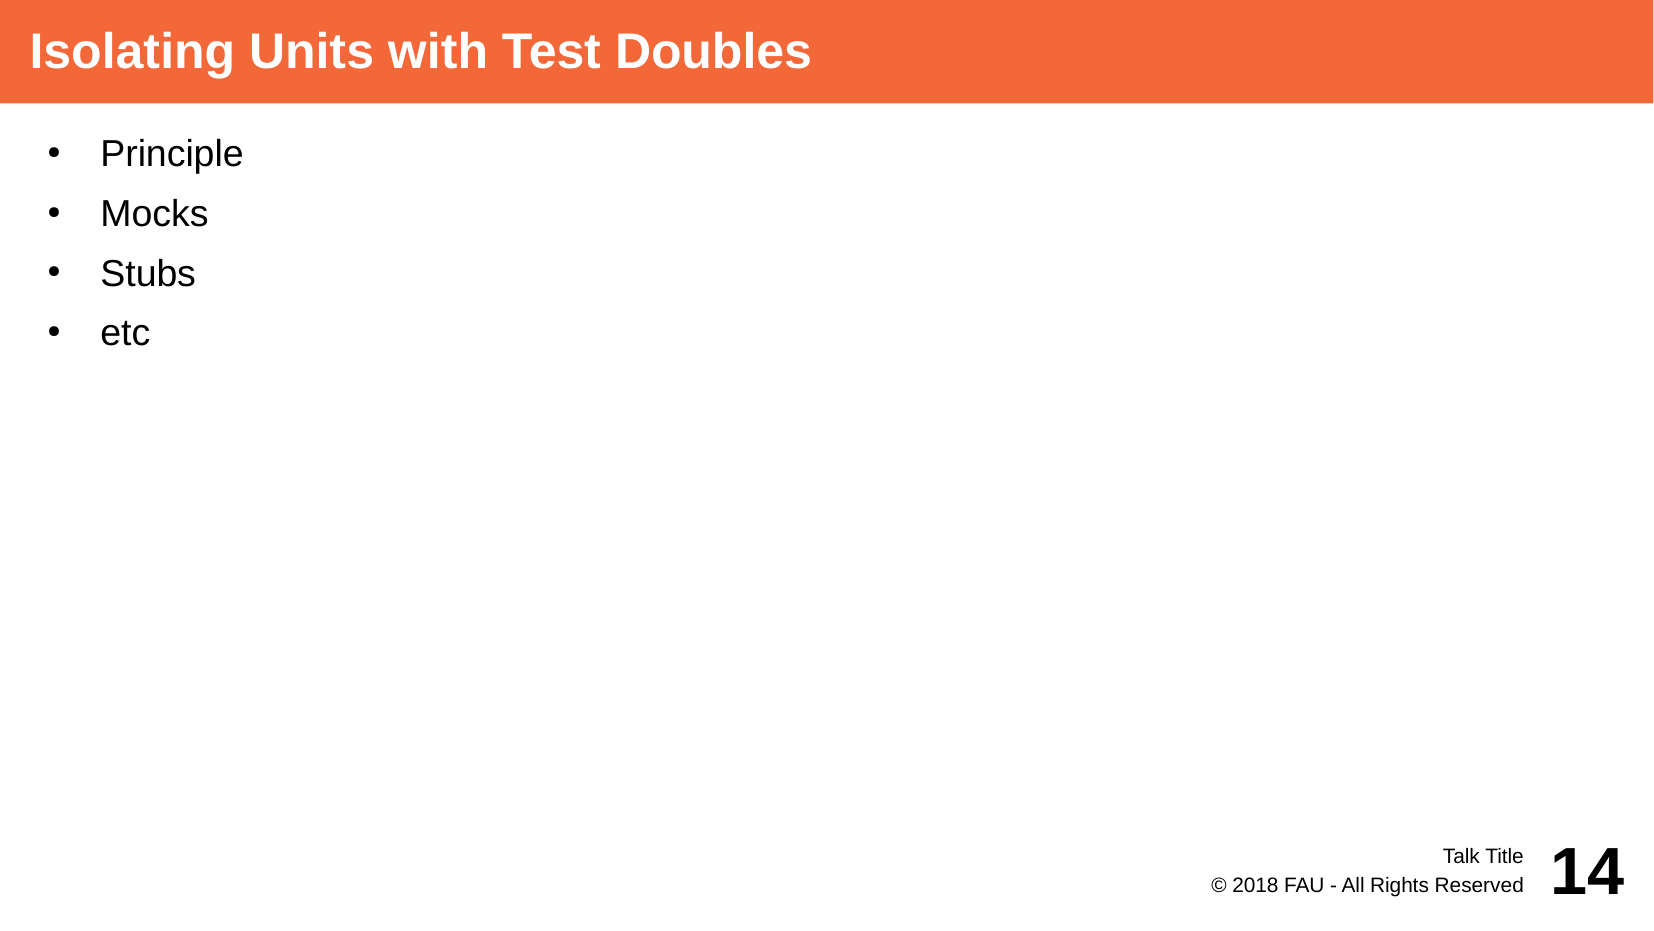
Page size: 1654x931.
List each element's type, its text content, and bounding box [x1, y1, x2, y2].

title Isolating Units with Test Doubles [0, 0, 1654, 104]
list Principle Mocks Stubs etc [29, 132, 1625, 813]
